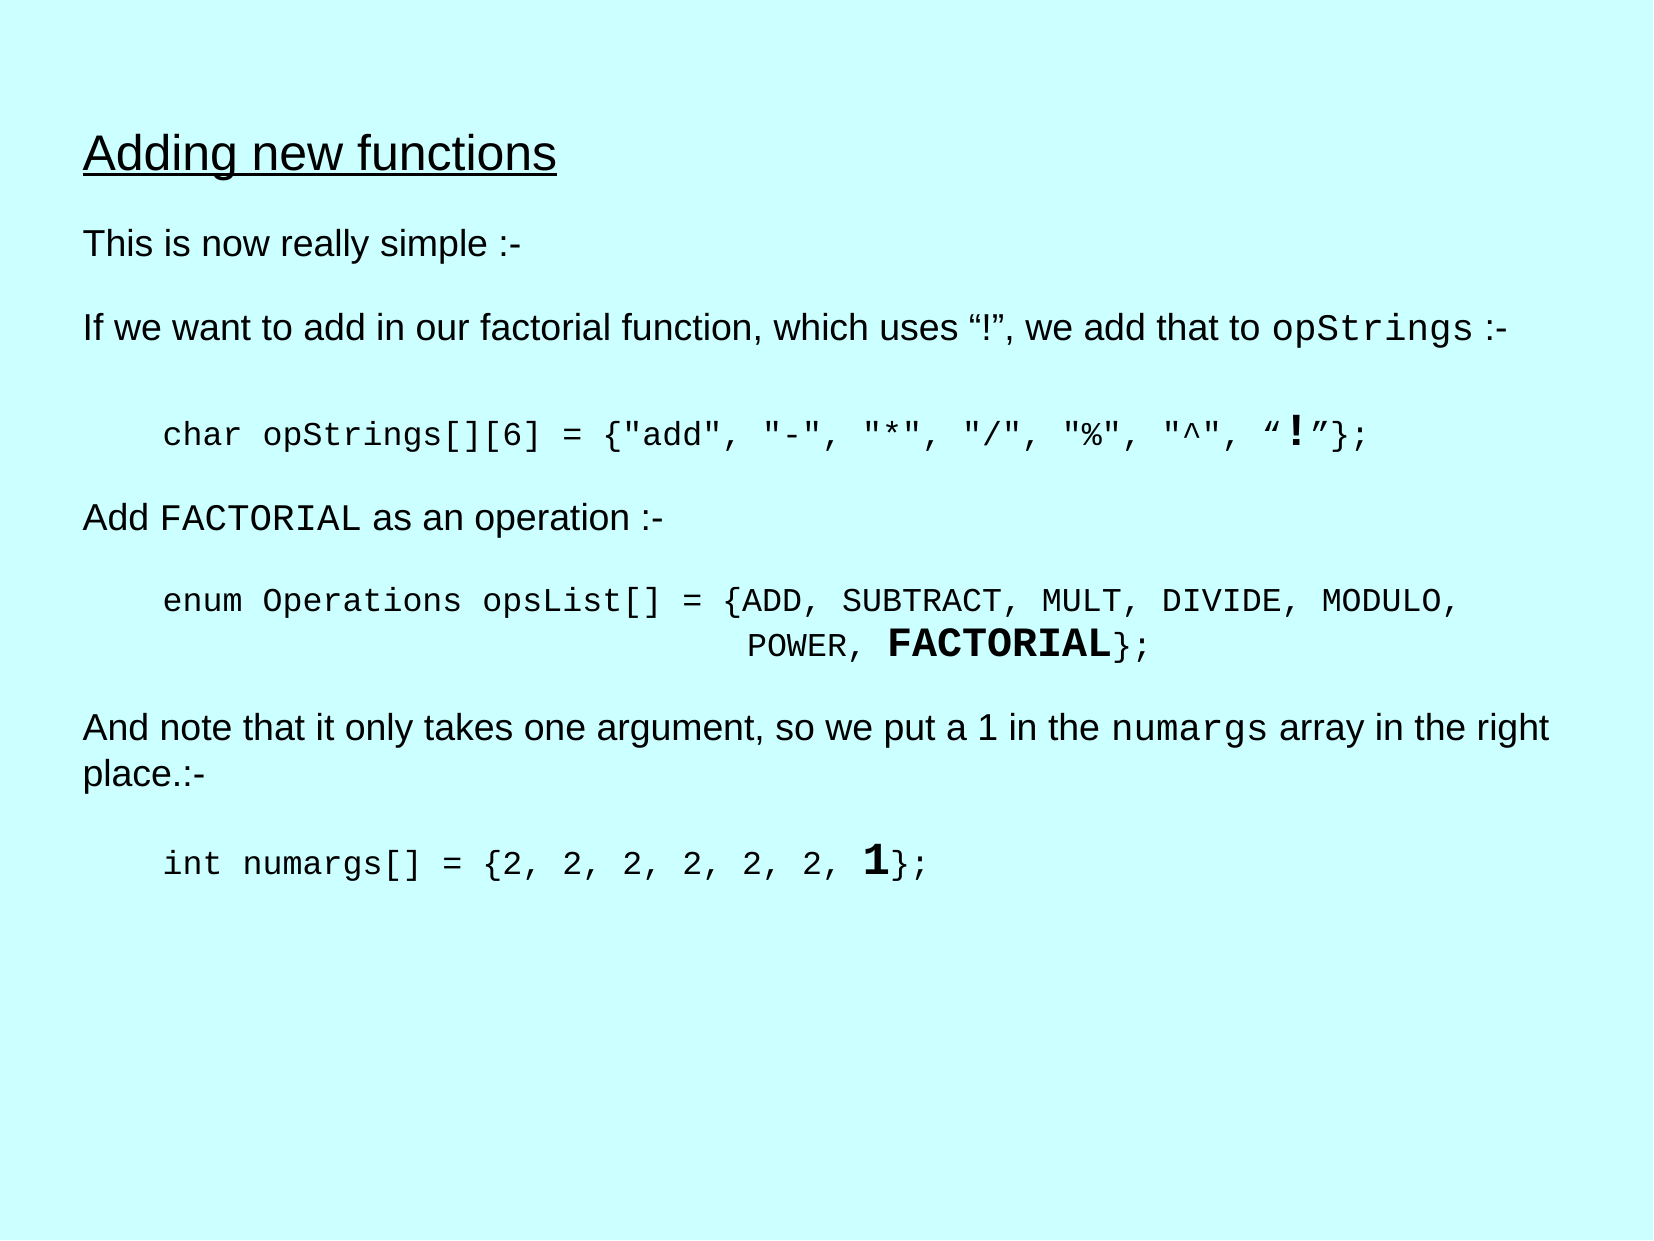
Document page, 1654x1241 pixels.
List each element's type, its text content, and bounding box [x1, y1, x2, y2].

subtitle Adding new functions This is now really simple :- If we want to add in our factorial function, which uses “!”, we add that to opStrings :- char opStrings[][6] = {"add", "-", "*", "/", "%", "^", “!”}; Add FACTORIAL as an operation :- enum Operations opsList[] = {ADD, SUBTRACT, MULT, DIVIDE, MODULO, POWER, FACTORIAL}; And note that it only takes one argument, so we put a 1 in the numargs array in the right place.:- int numargs[] = {2, 2, 2, 2, 2, 2, 1}; [82, 82, 1583, 1158]
